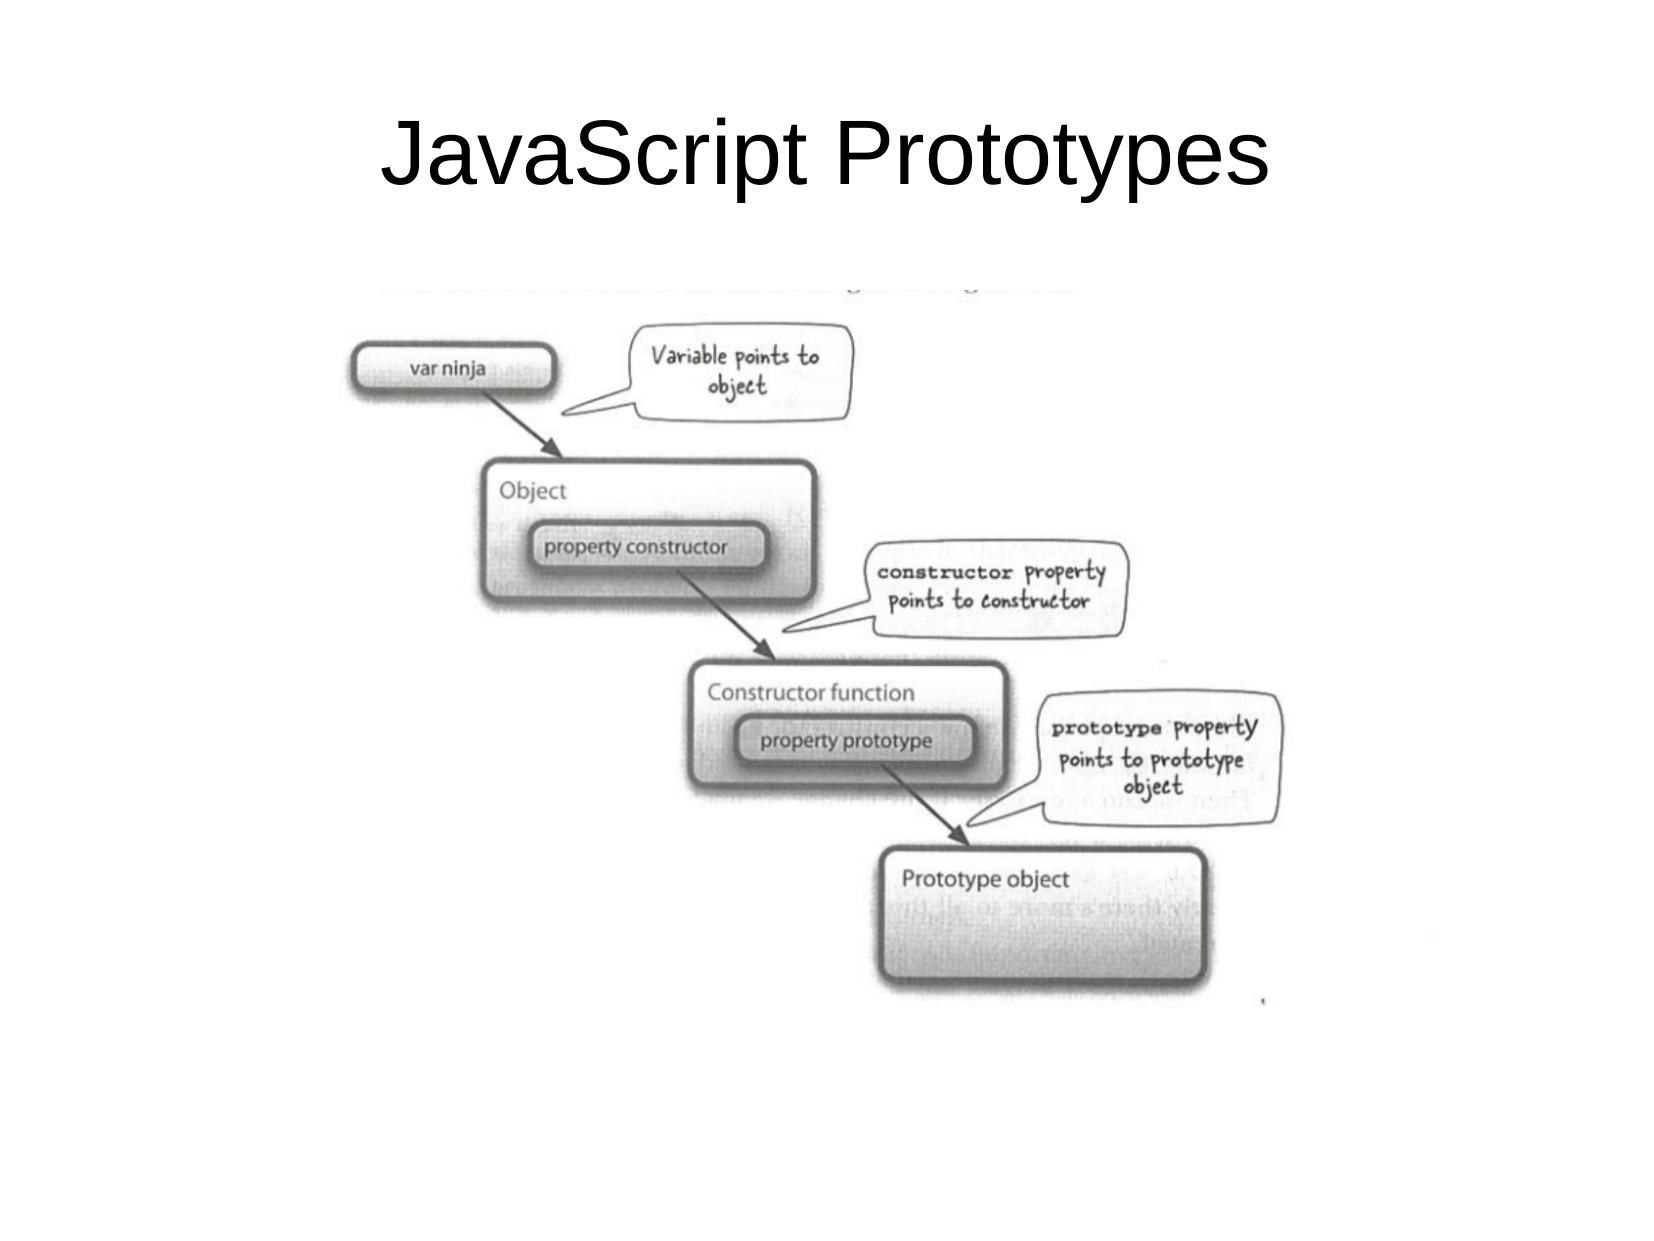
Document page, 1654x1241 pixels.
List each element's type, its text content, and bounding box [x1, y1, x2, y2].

picture [217, 290, 1436, 1010]
title JavaScript Prototypes [82, 49, 1571, 257]
